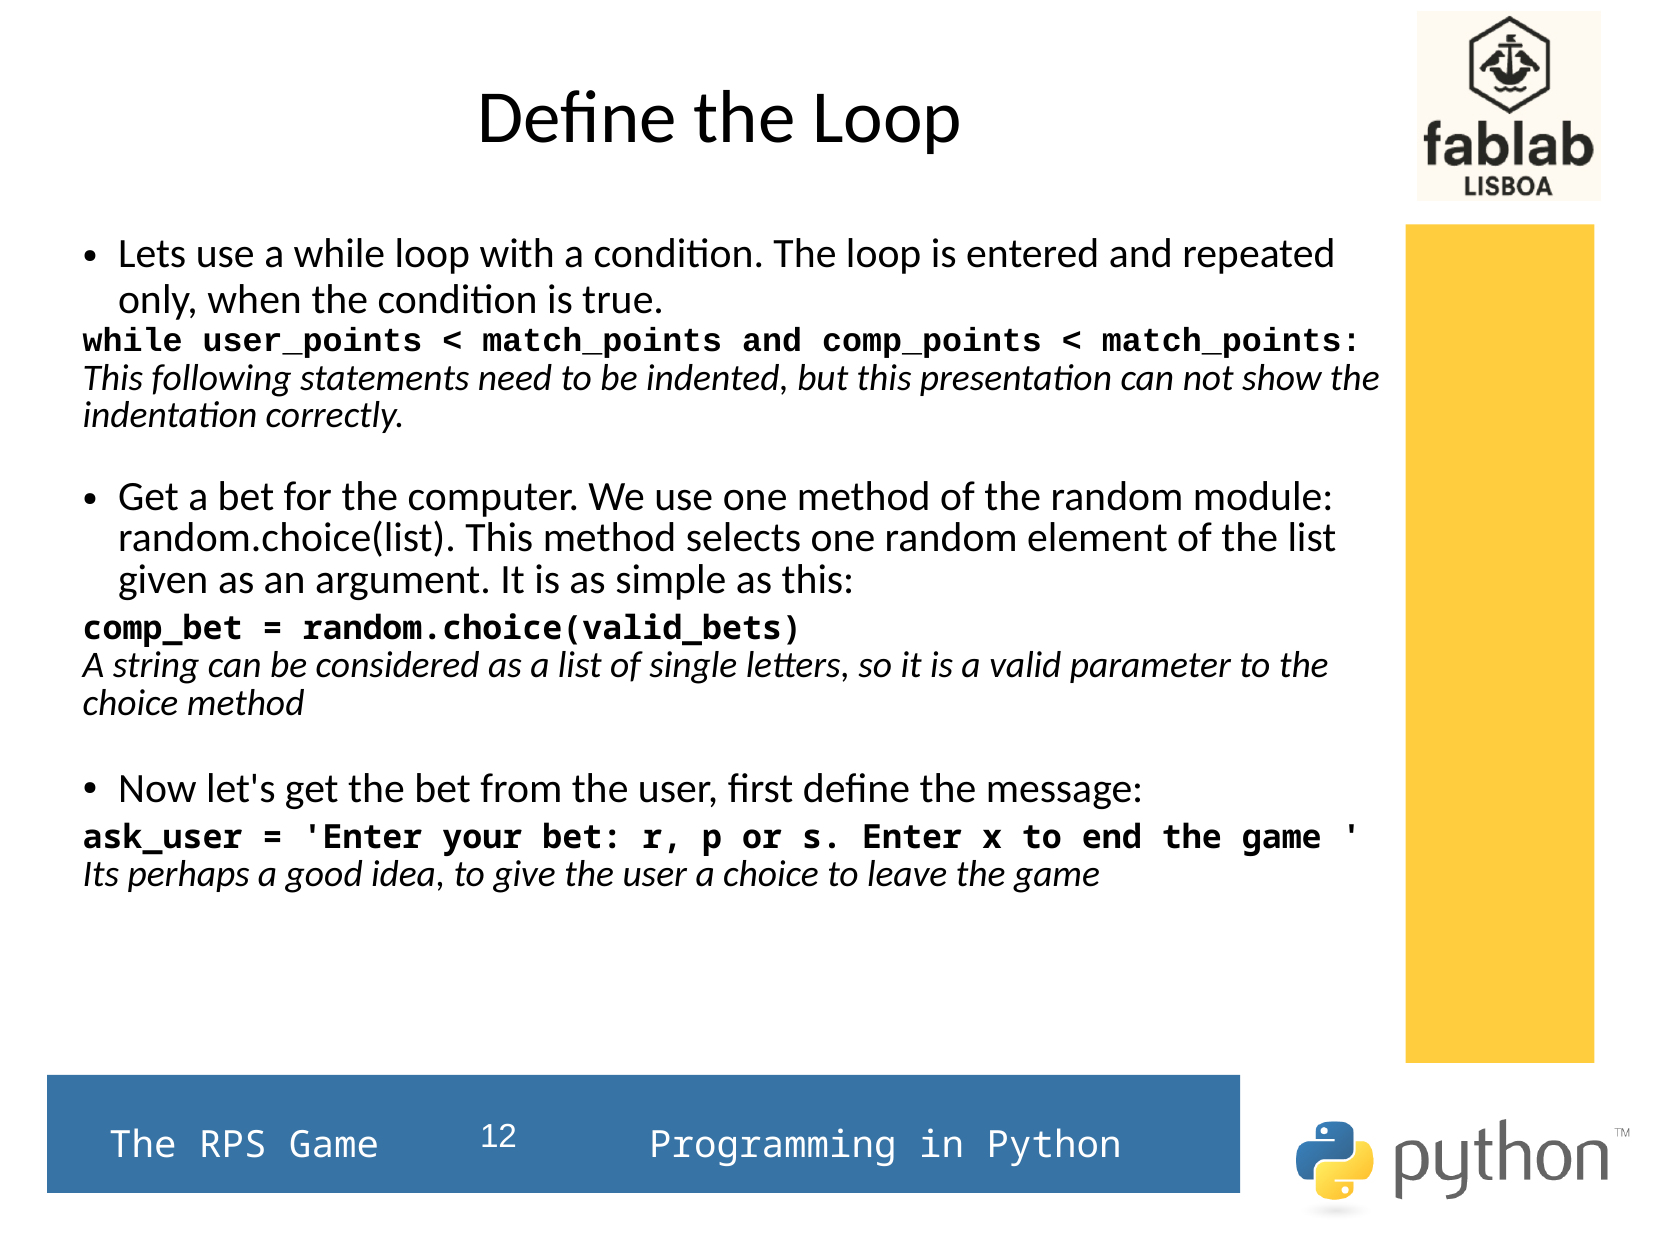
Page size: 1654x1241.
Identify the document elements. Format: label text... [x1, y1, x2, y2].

picture [1240, 1098, 1654, 1241]
title Define the Loop [82, 49, 1358, 198]
text_box The RPS Game Programming in Python [94, 1110, 1182, 1213]
text_box [47, 1074, 1241, 1193]
text_box [1405, 224, 1595, 1063]
picture [1417, 11, 1601, 201]
subtitle Lets use a while loop with a condition. The loop is entered and repeated only, when the condition is true. while user_points < match_points and comp_points < match_points: This following statements need to be indented, but this presentation can not show the indentation correctly. Get a bet for the computer. We use one method of the random module: random.choice(list). This method selects one random element of the list given as an argument. It is as simple as this: comp_bet = random.choice(valid_bets) A string can be considered as a list of single letters, so it is a valid parameter to the choice method Now let's get the bet from the user, first define the message: ask_user = 'Enter your bet: r, p or s. Enter x to end the game ' Its perhaps a good idea, to give the user a choice to leave the game [82, 236, 1406, 1034]
